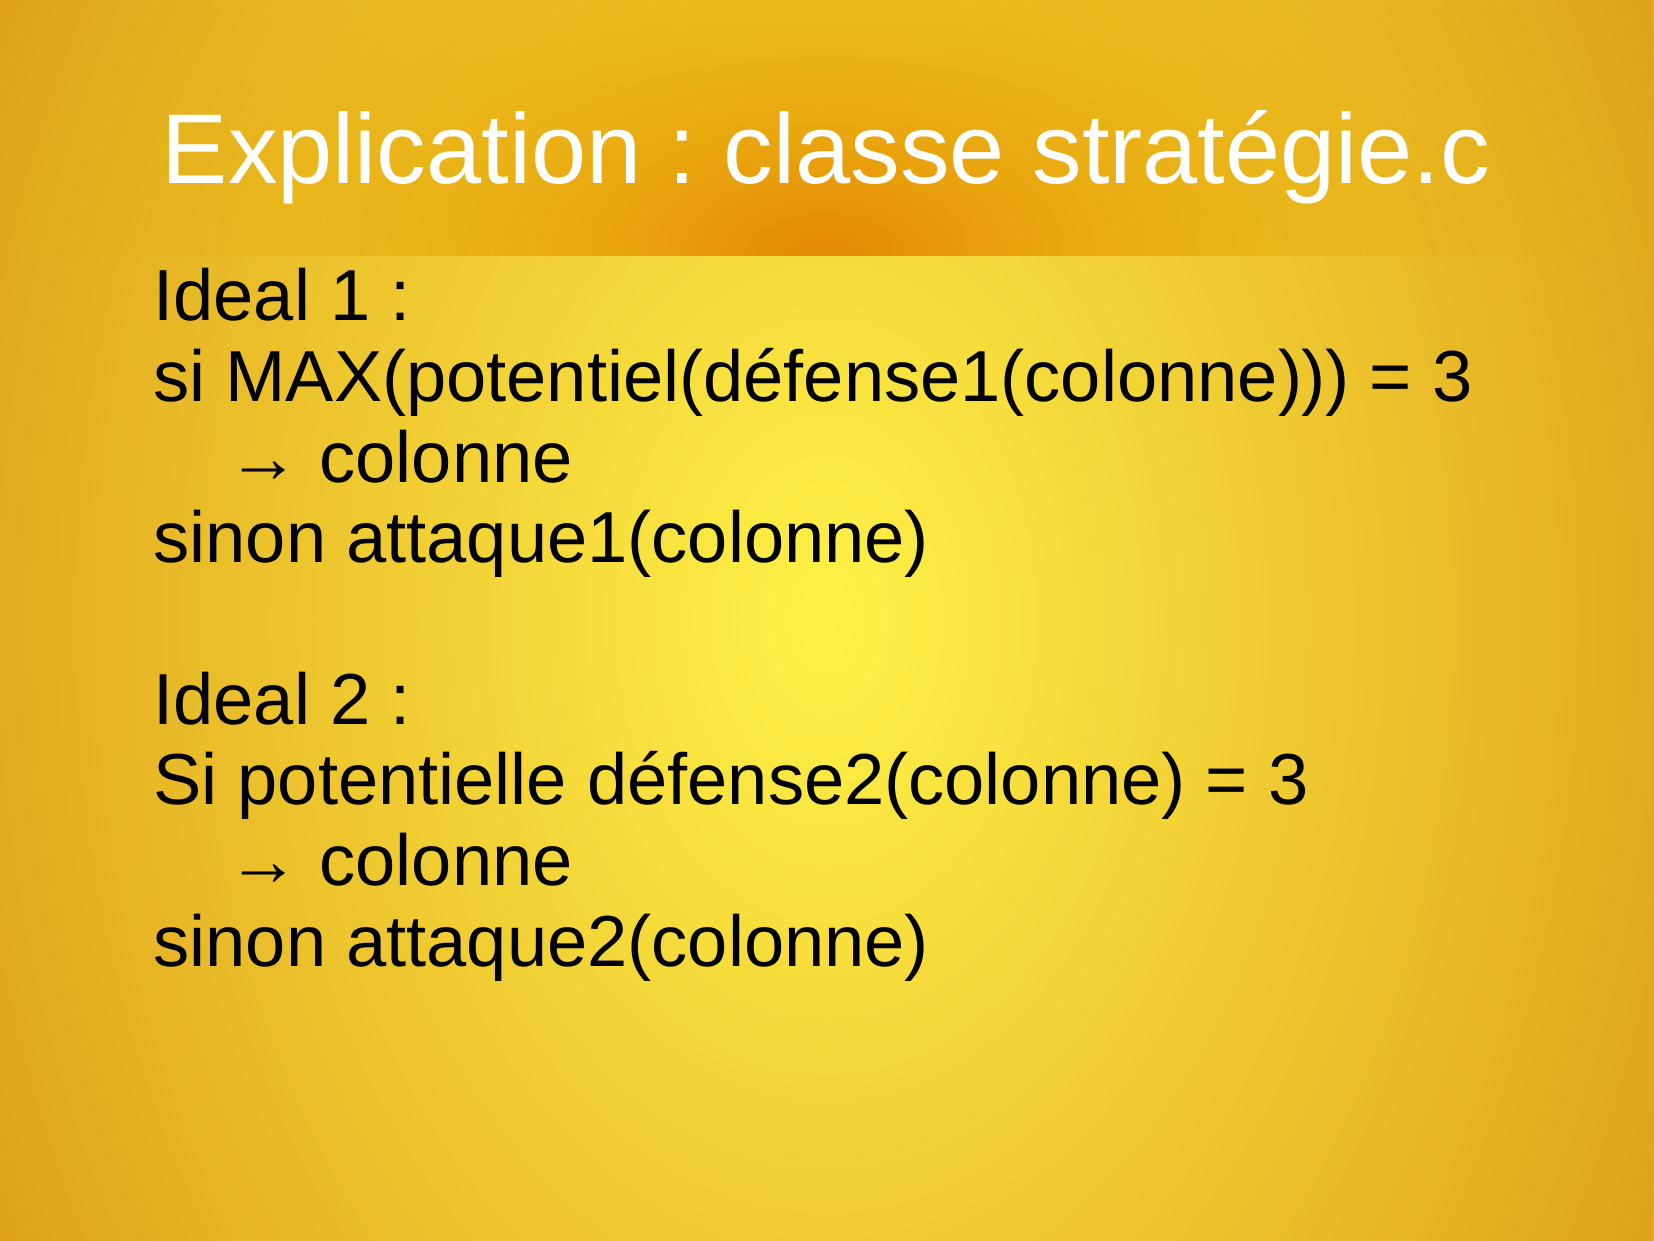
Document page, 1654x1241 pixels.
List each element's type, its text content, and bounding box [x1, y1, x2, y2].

title Explication : classe stratégie.c [82, 47, 1571, 252]
list Ideal 1 : si MAX(potentiel(défense1(colonne))) = 3 → colonne sinon attaque1(colonne) Ideal 2 : Si potentielle défense2(colonne) = 3 → colonne sinon attaque2(colonne) [82, 299, 1571, 1019]
